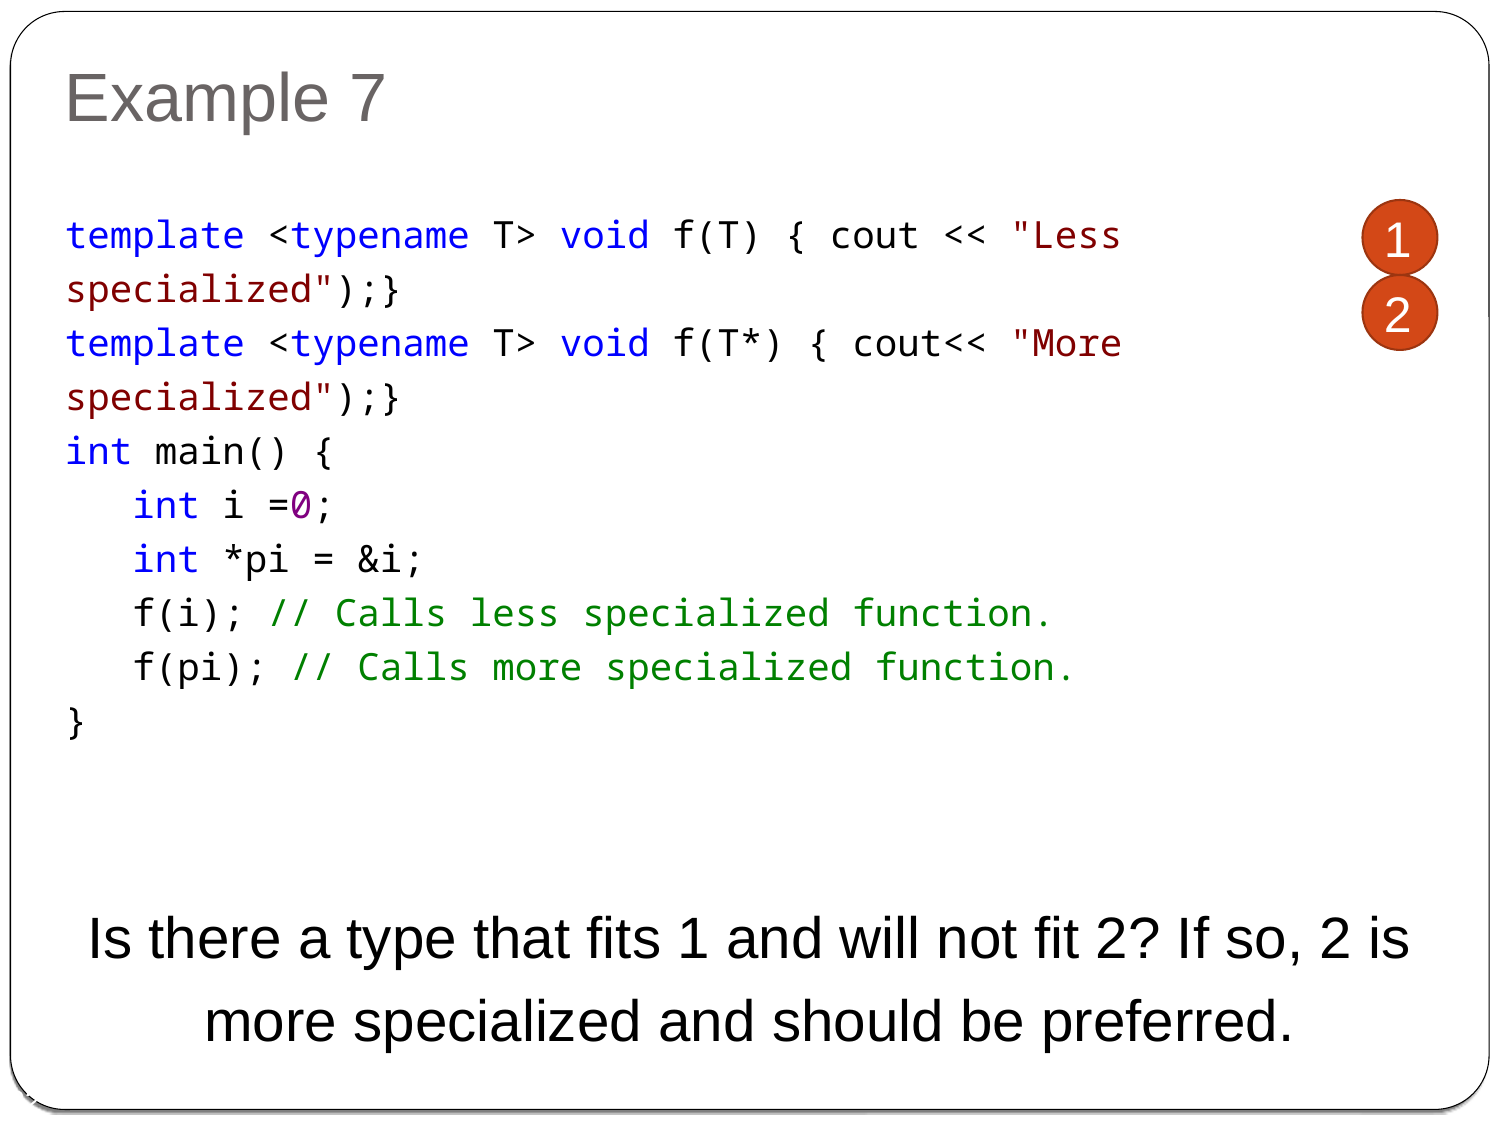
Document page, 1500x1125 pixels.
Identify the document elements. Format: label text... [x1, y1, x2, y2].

slide_number <number> [0, 1074, 50, 1125]
title Example 7 [50, 45, 1450, 150]
text_box 1 [1362, 199, 1438, 275]
text_box 2 [1362, 274, 1438, 350]
list template <typename T> void f(T) { cout << "Less specialized");} template <typename T> void f(T*) { cout<< "More specialized");} int main() { int i =0; int *pi = &i; f(i); // Calls less specialized function. f(pi); // Calls more specialized function. } Is there a type that fits 1 and will not fit 2? If so, 2 is more specialized and should be preferred. [50, 150, 1450, 1075]
